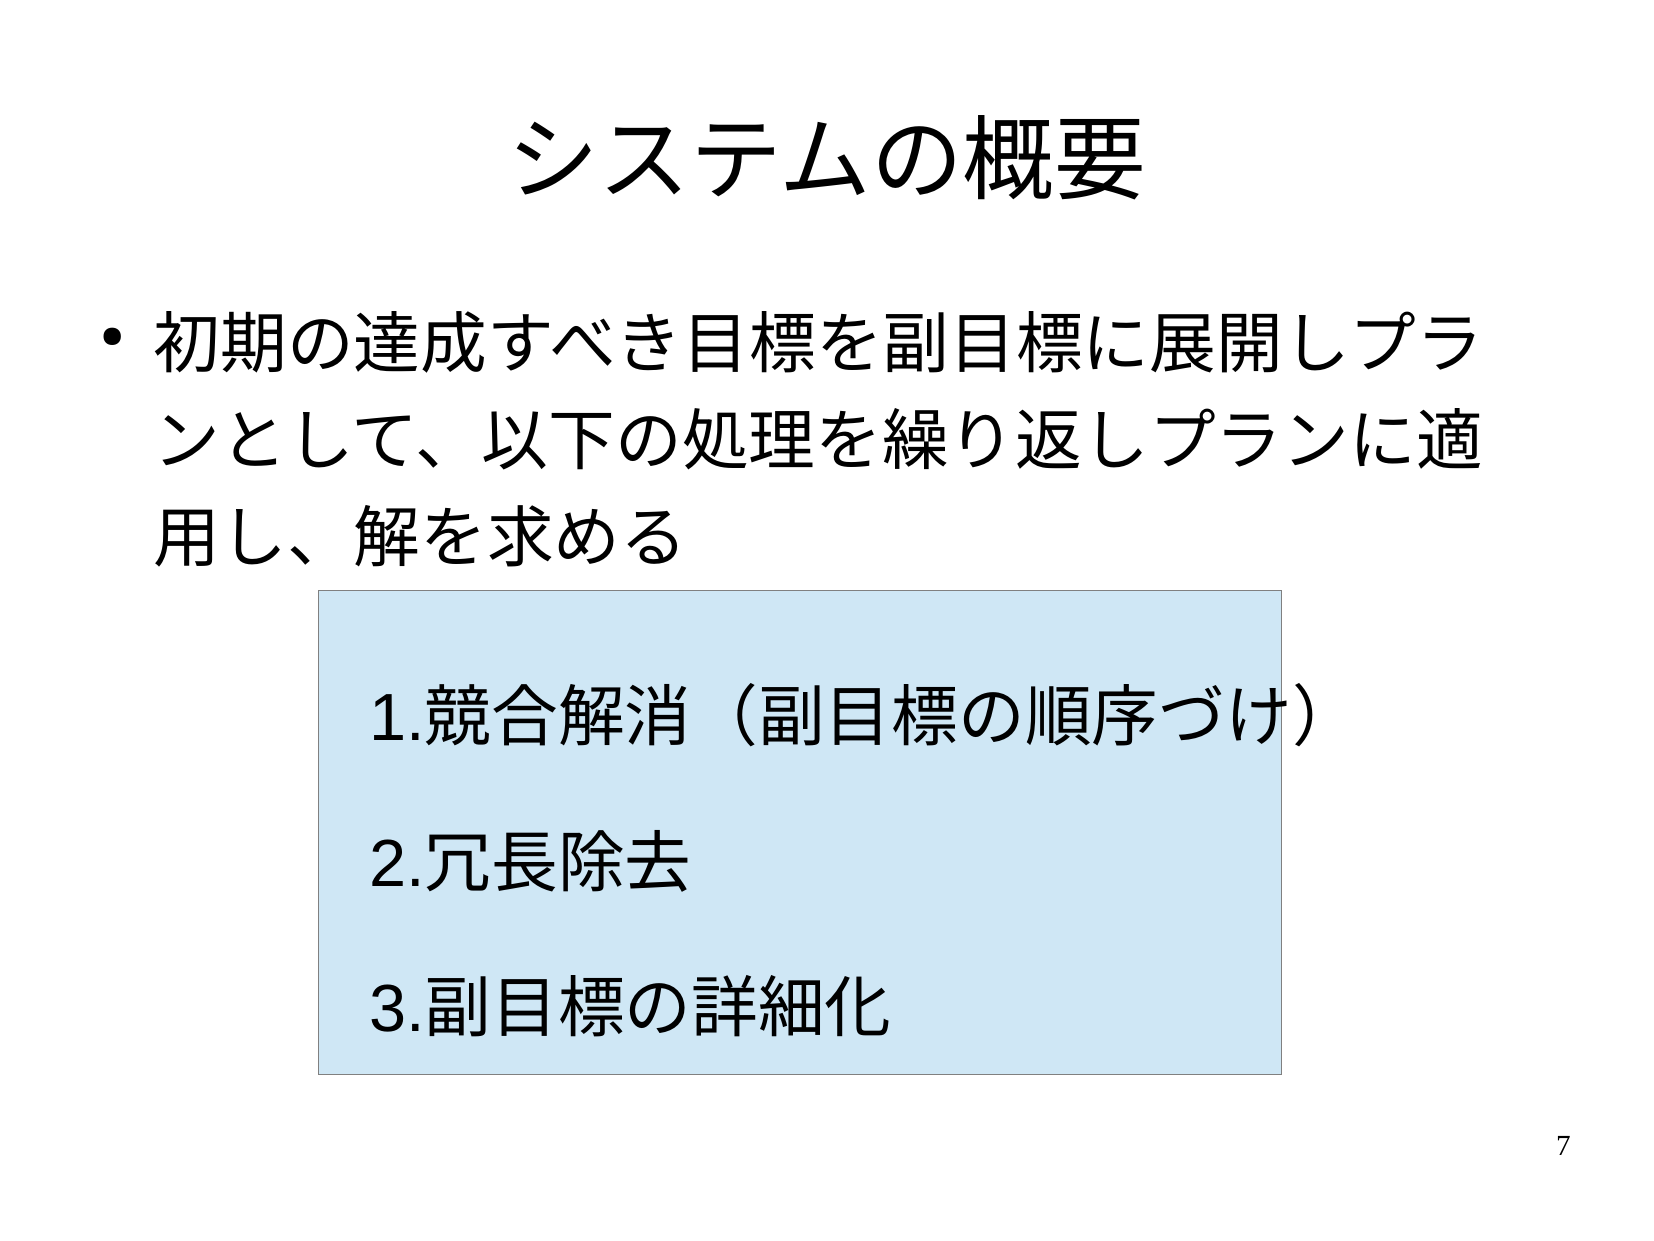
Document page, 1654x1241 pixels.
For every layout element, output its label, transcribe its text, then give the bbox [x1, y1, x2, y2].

list 初期の達成すべき目標を副目標に展開しプランとして、以下の処理を繰り返しプランに適用し、解を求める [82, 290, 1538, 1146]
title システムの概要 [82, 49, 1571, 257]
text_box 1.競合解消（副目標の順序づけ） 2.冗長除去 3.副目標の詳細化 [318, 590, 1282, 1075]
